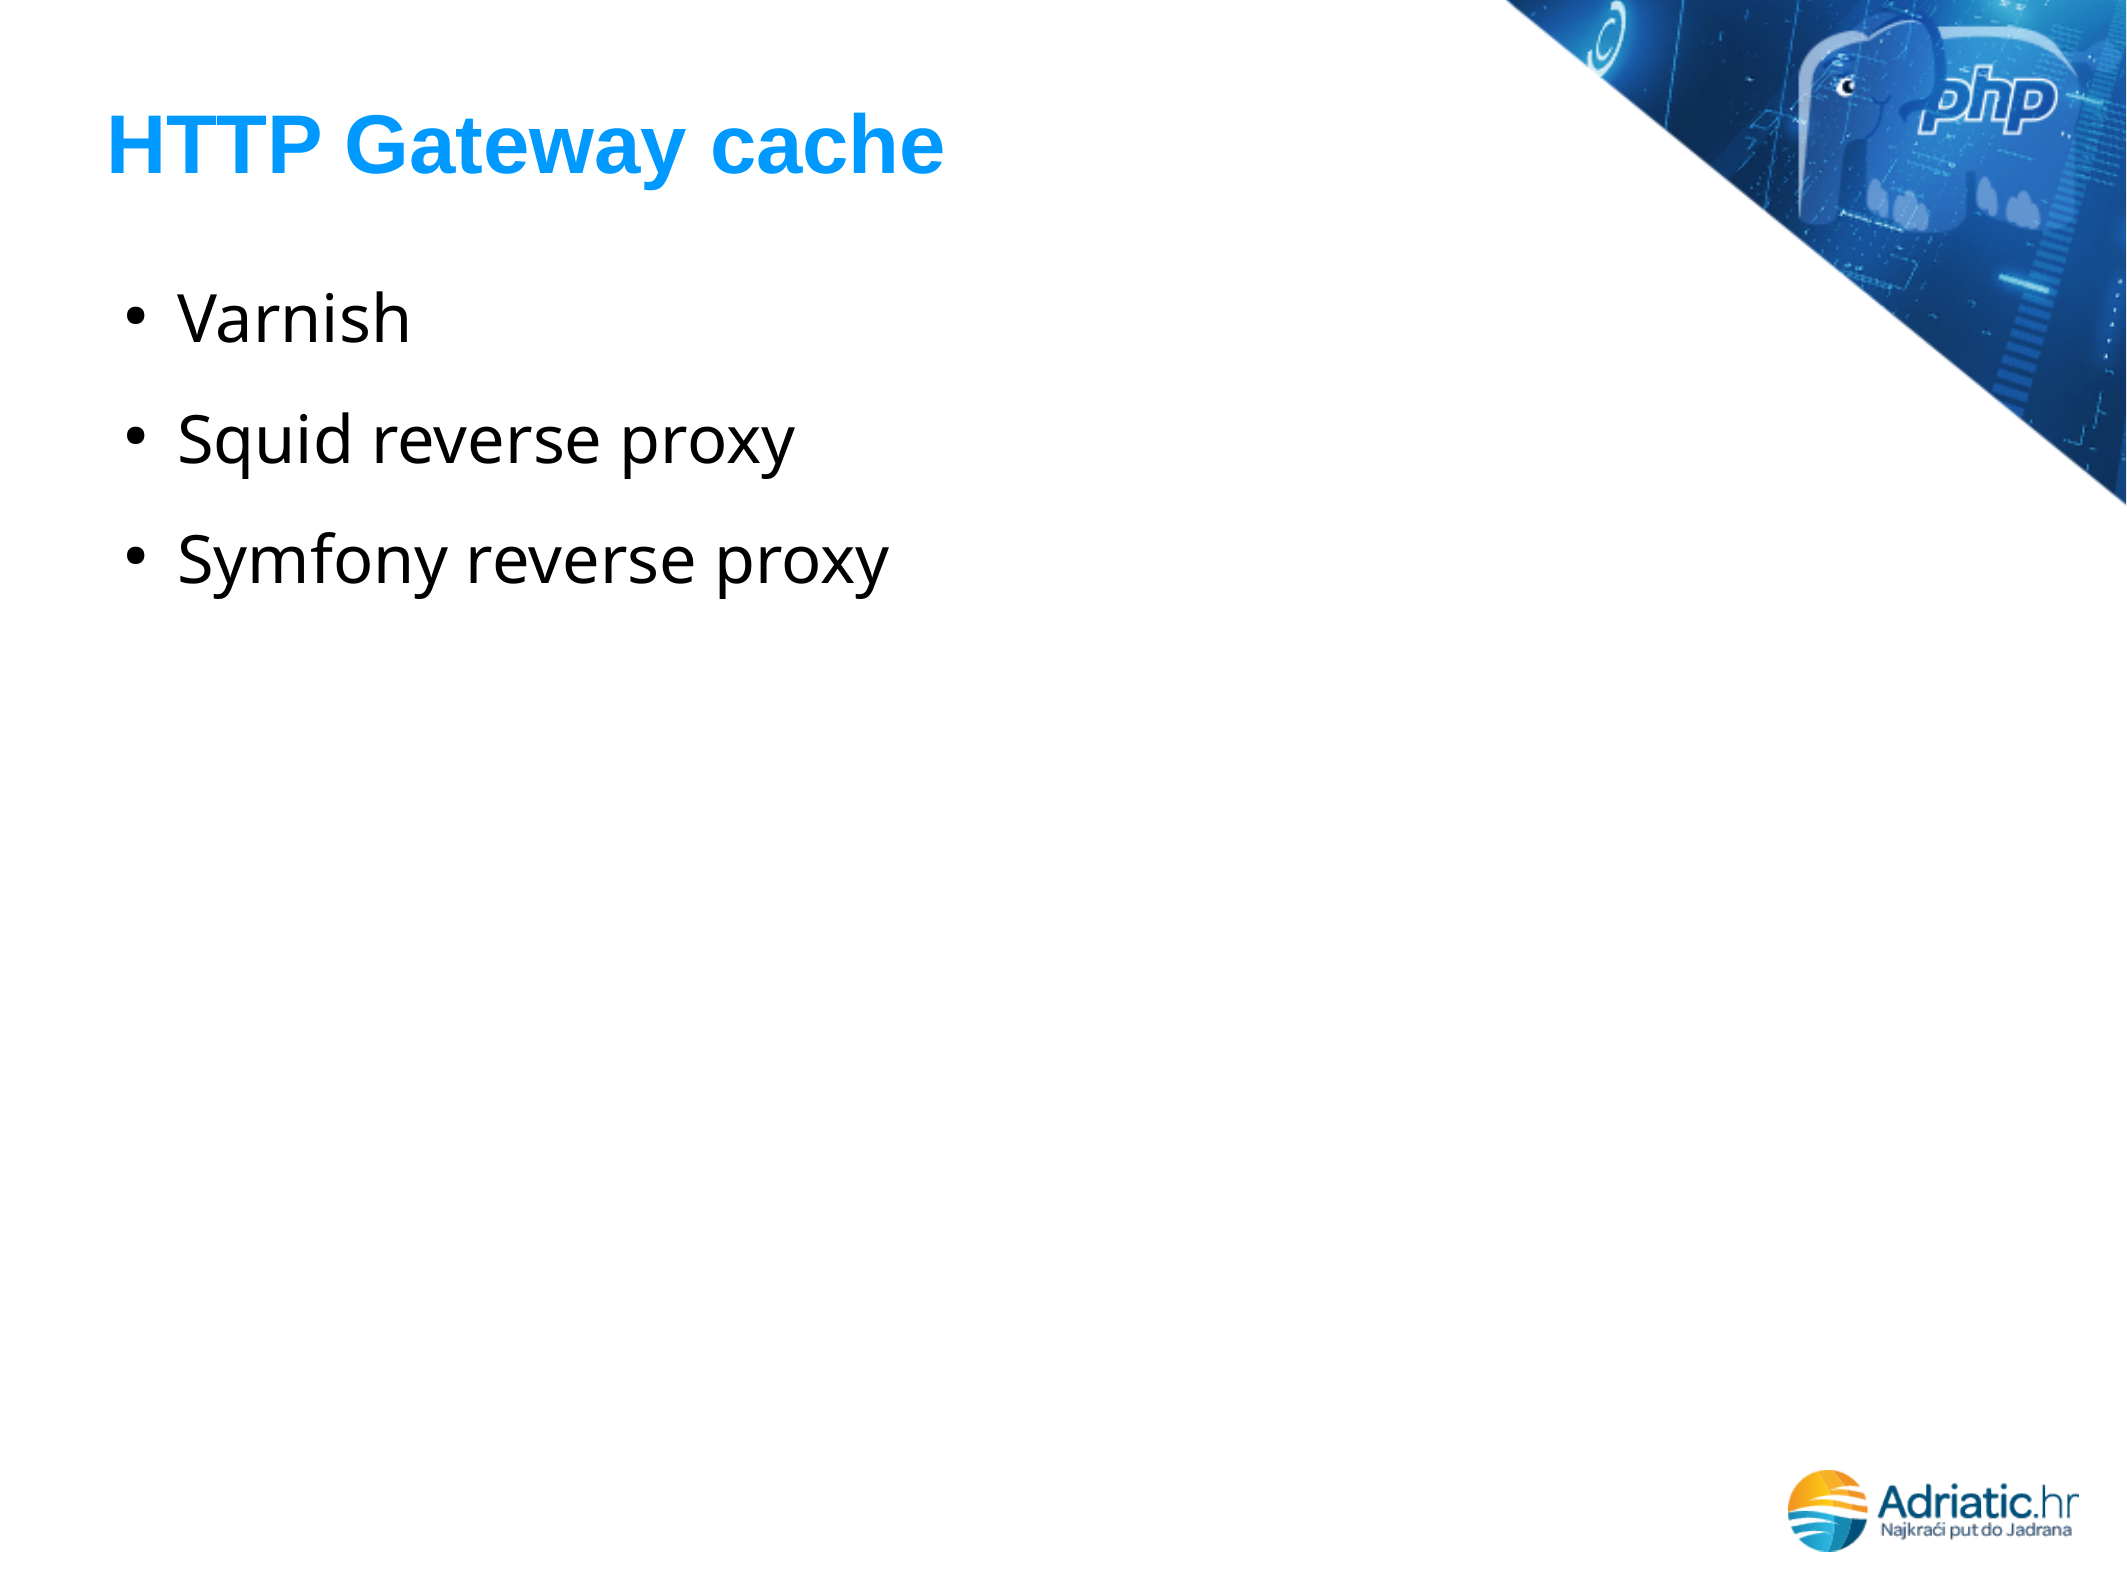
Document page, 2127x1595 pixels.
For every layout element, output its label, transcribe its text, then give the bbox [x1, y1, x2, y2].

picture [1505, 0, 2127, 625]
title HTTP Gateway cache [106, 70, 1630, 219]
picture [1788, 1470, 2079, 1552]
list Varnish Squid reverse proxy Symfony reverse proxy [106, 271, 2020, 1453]
